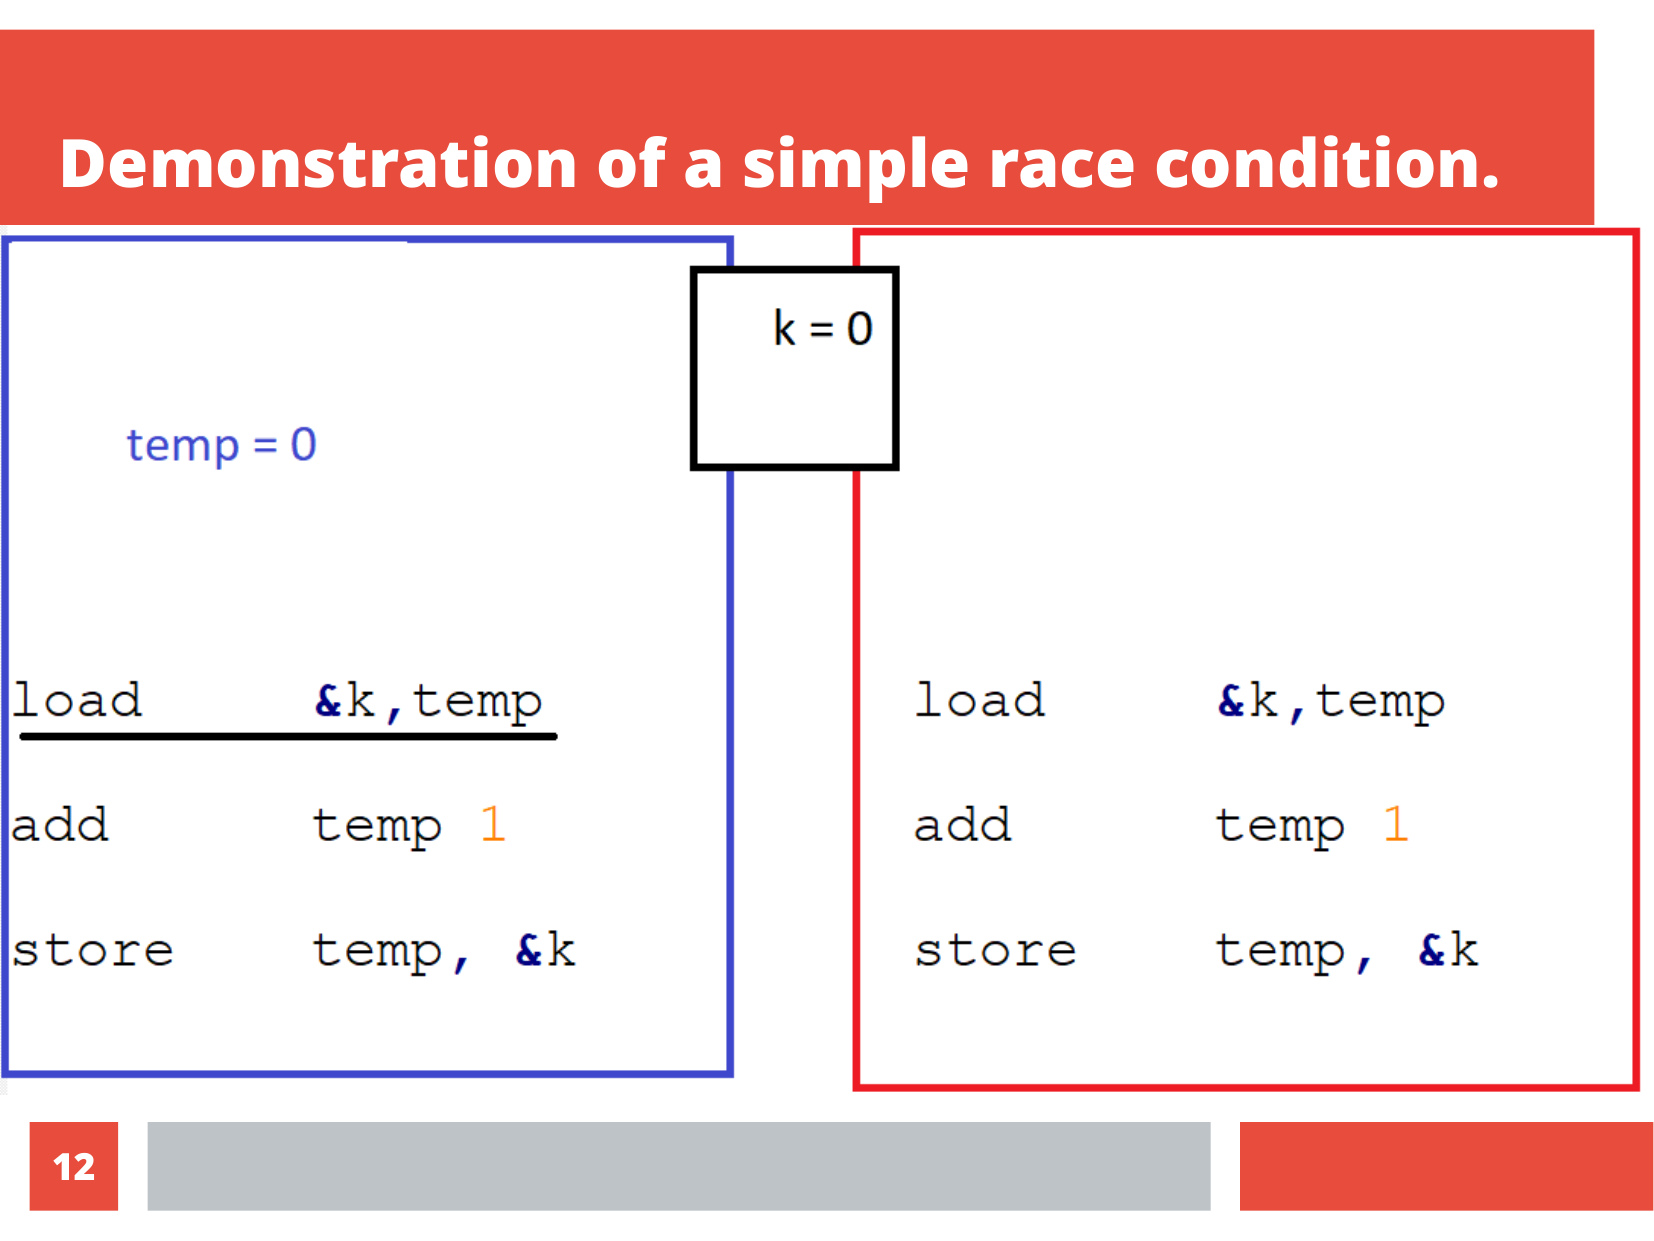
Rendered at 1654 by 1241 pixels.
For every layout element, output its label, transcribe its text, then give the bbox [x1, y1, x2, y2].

title Demonstration of a simple race condition. [59, 59, 1595, 207]
picture [0, 225, 1654, 1096]
